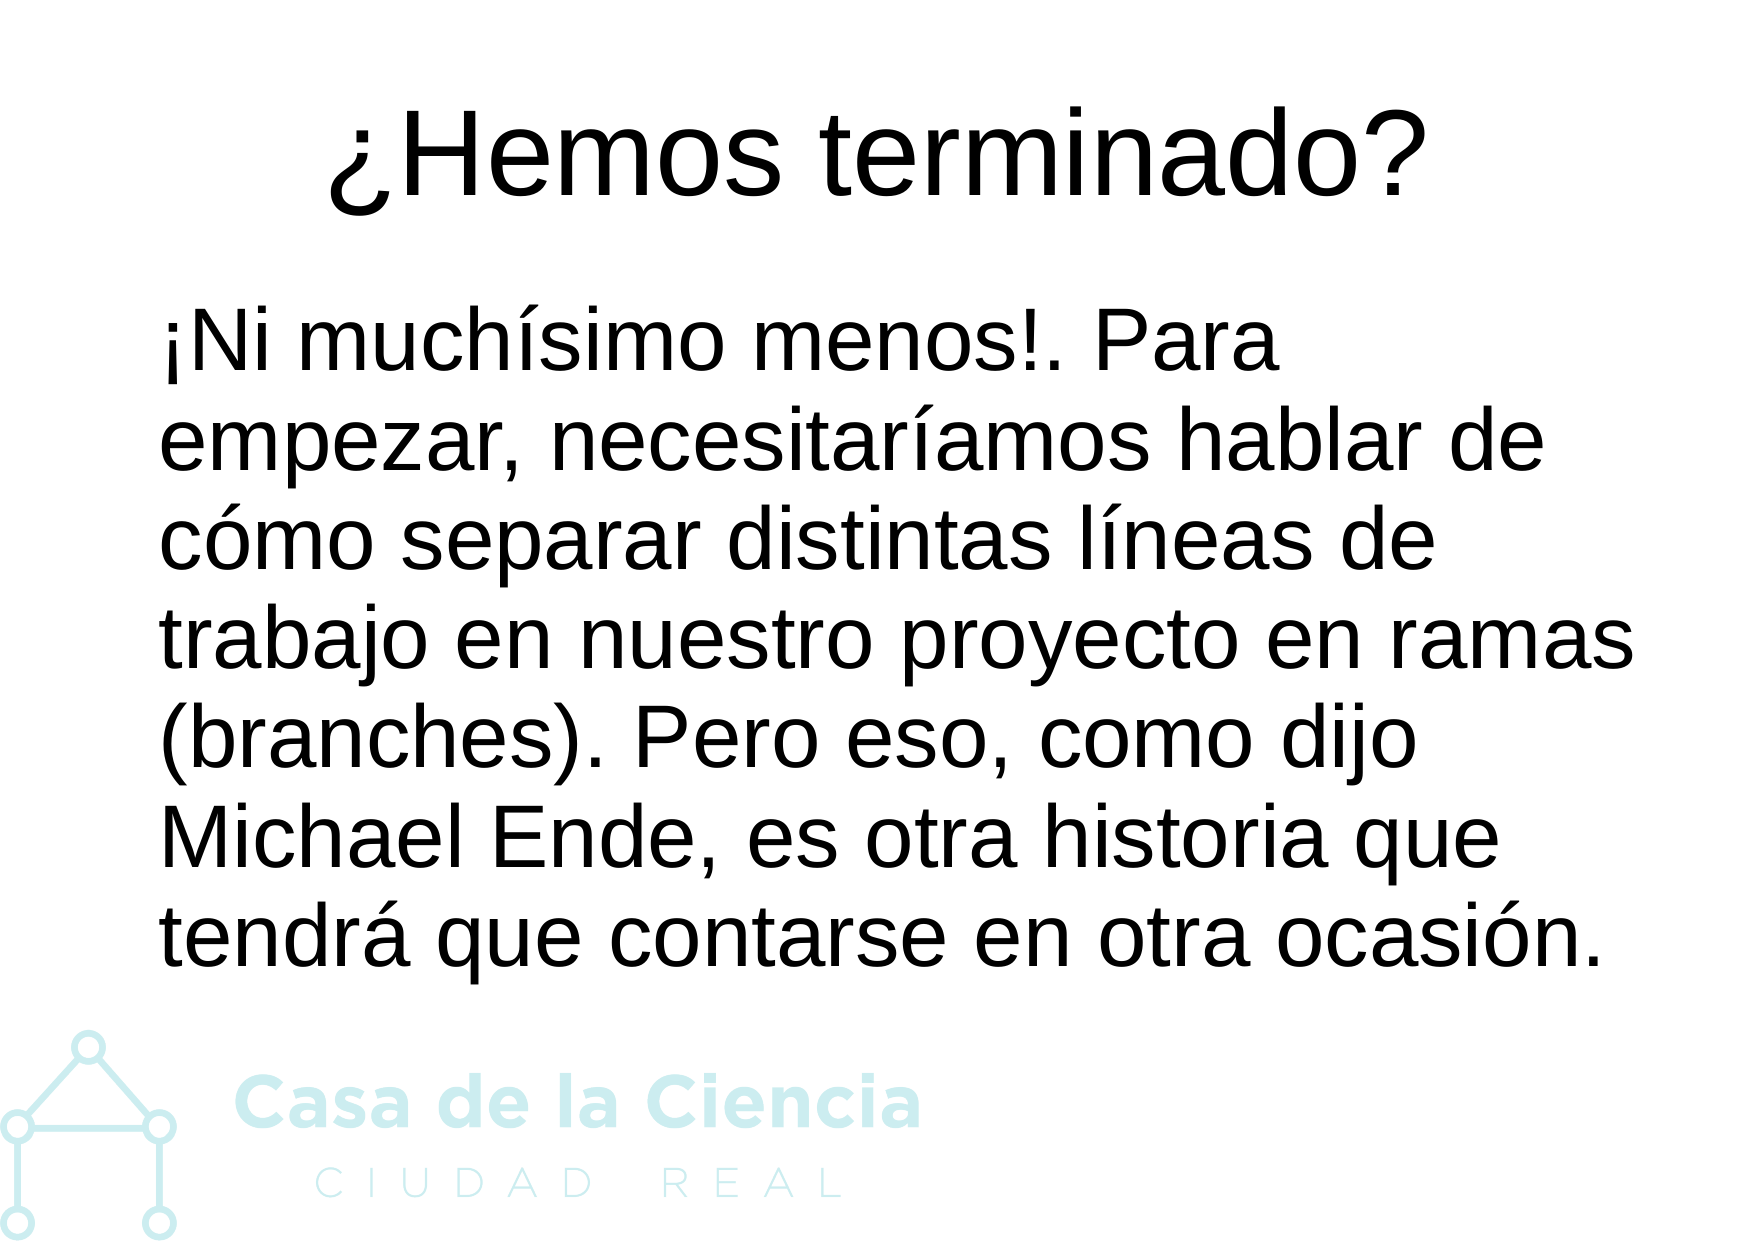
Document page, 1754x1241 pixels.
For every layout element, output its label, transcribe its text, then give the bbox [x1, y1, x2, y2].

list ¡Ni muchísimo menos!. Para empezar, necesitaríamos hablar de cómo separar distintas líneas de trabajo en nuestro proyecto en ramas (branches). Pero eso, como dijo Michael Ende, es otra historia que tendrá que contarse en otra ocasión. [87, 290, 1667, 1010]
title ¿Hemos terminado? [87, 49, 1667, 257]
